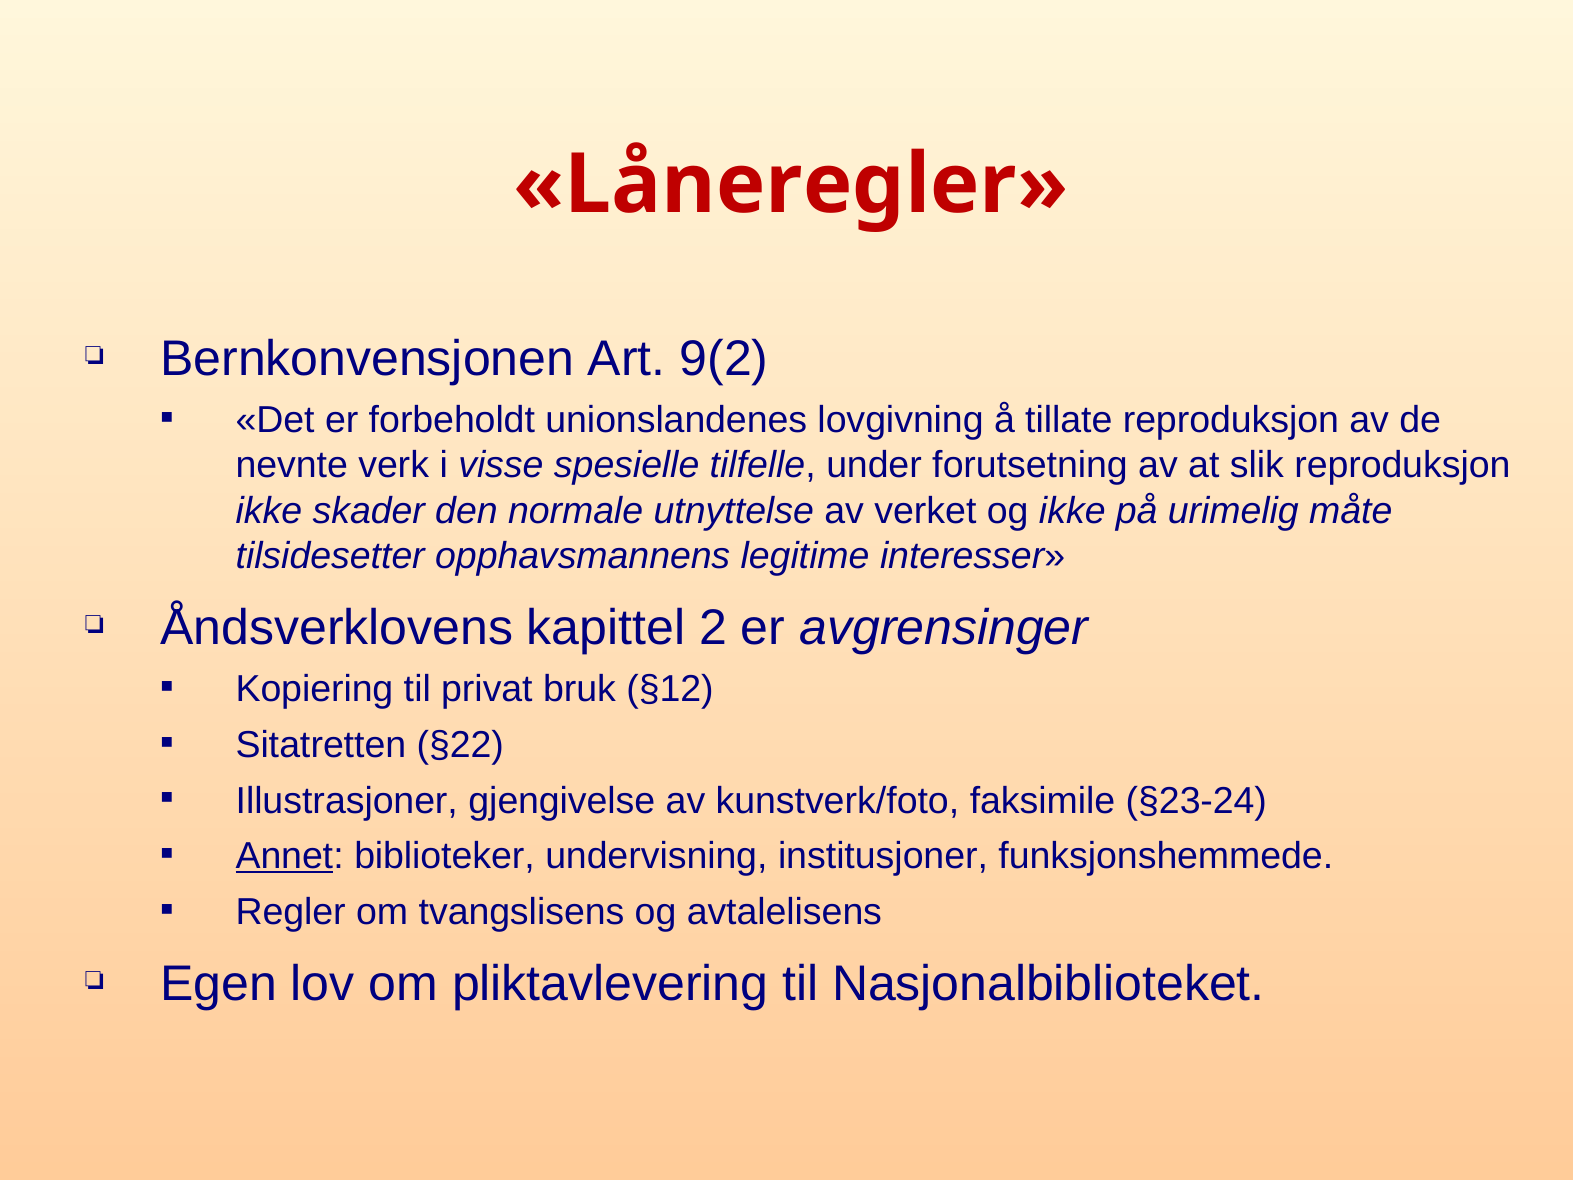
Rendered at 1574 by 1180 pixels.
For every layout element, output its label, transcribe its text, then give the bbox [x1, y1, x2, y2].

list Bernkonvensjonen Art. 9(2) «Det er forbeholdt unionslandenes lovgivning å tillate reproduksjon av de nevnte verk i visse spesielle tilfelle, under forutsetning av at slik reproduksjon ikke skader den normale utnyttelse av verket og ikke på urimelig måte tilsidesetter opphavsmannens legitime interesser» Åndsverklovens kapittel 2 er avgrensinger Kopiering til privat bruk (§12) Sitatretten (§22) Illustrasjoner, gjengivelse av kunstverk/foto, faksimile (§23-24) Annet: biblioteker, undervisning, institusjoner, funksjonshemmede. Regler om tvangslisens og avtalelisens Egen lov om pliktavlevering til Nasjonalbiblioteket. [85, 336, 1539, 1170]
title «Låneregler» [39, 54, 1543, 309]
